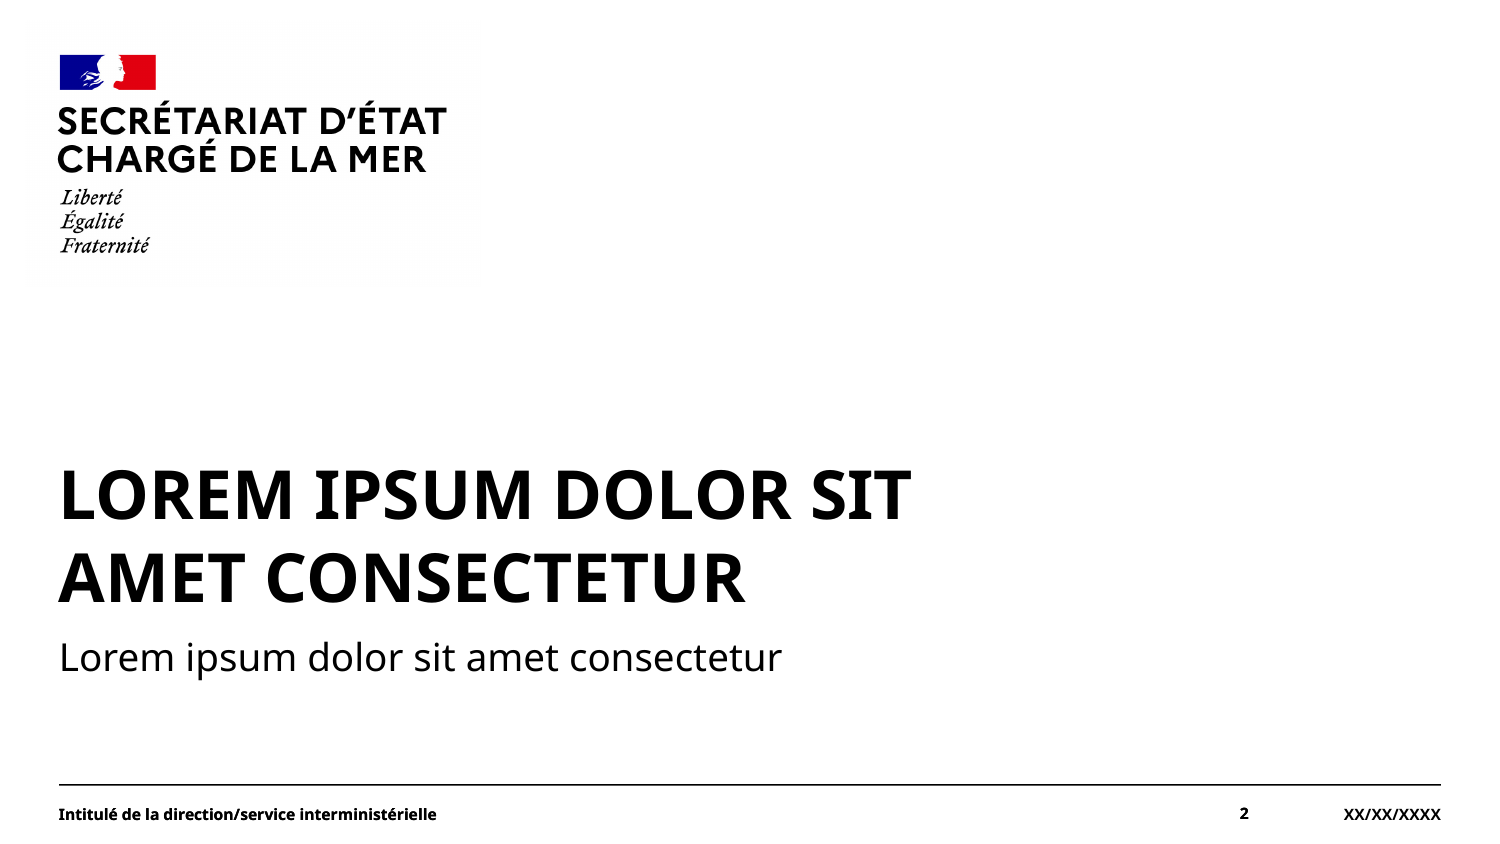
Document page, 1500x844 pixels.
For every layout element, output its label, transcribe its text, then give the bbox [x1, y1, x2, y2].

slide_number <numéro> [1027, 784, 1249, 844]
picture [25, 20, 481, 287]
subtitle Lorem ipsum dolor sit amet consectetur Lorem ipsum dolor sit amet consectetur [59, 410, 1441, 726]
footer Intitulé de la direction/service interministérielle [59, 784, 1027, 844]
slide_number XX/XX/XXXX [1249, 784, 1441, 844]
